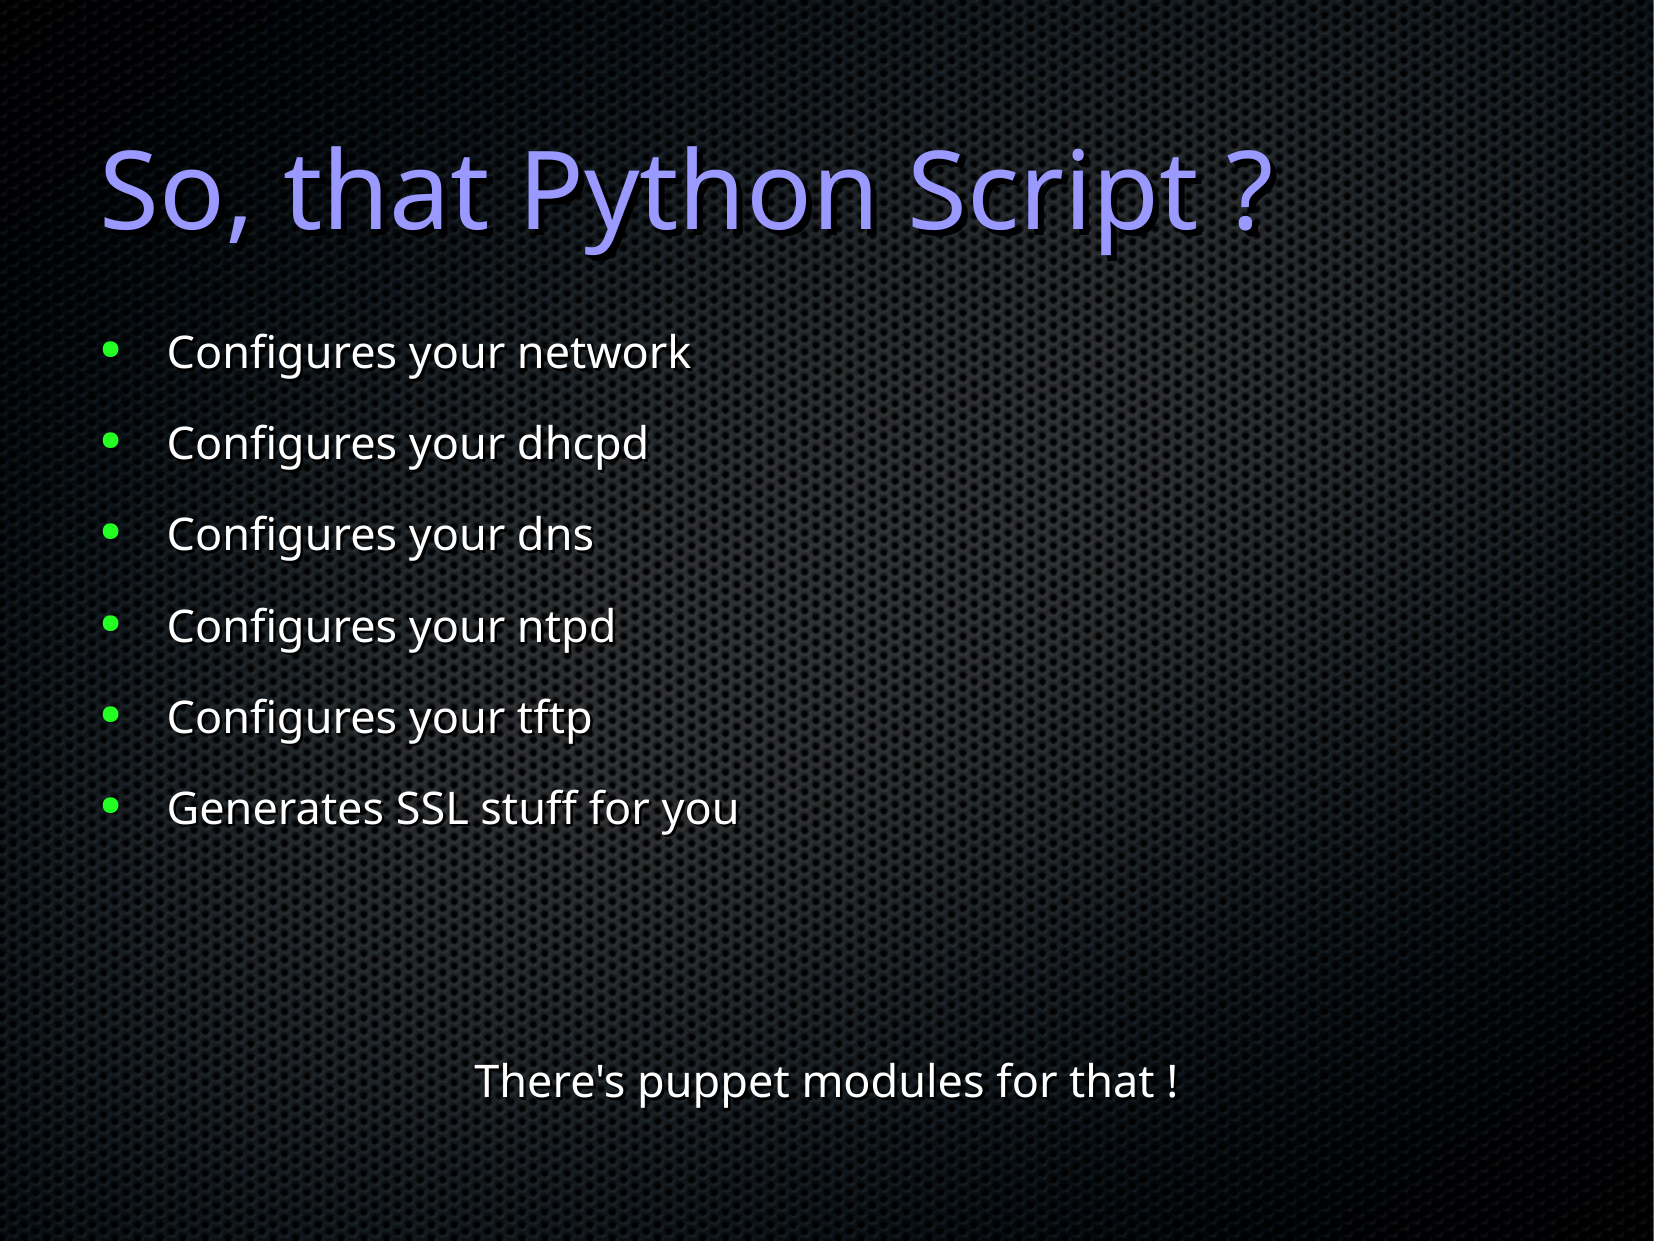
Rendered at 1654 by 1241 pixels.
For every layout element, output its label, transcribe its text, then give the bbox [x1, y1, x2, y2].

picture [0, 0, 1654, 1241]
list Configures your network Configures your dhcpd Configures your dns Configures your ntpd Configures your tftp Generates SSL stuff for you There's puppet modules for that ! [100, 320, 1554, 1195]
title So, that Python Script ? [100, 32, 1554, 320]
